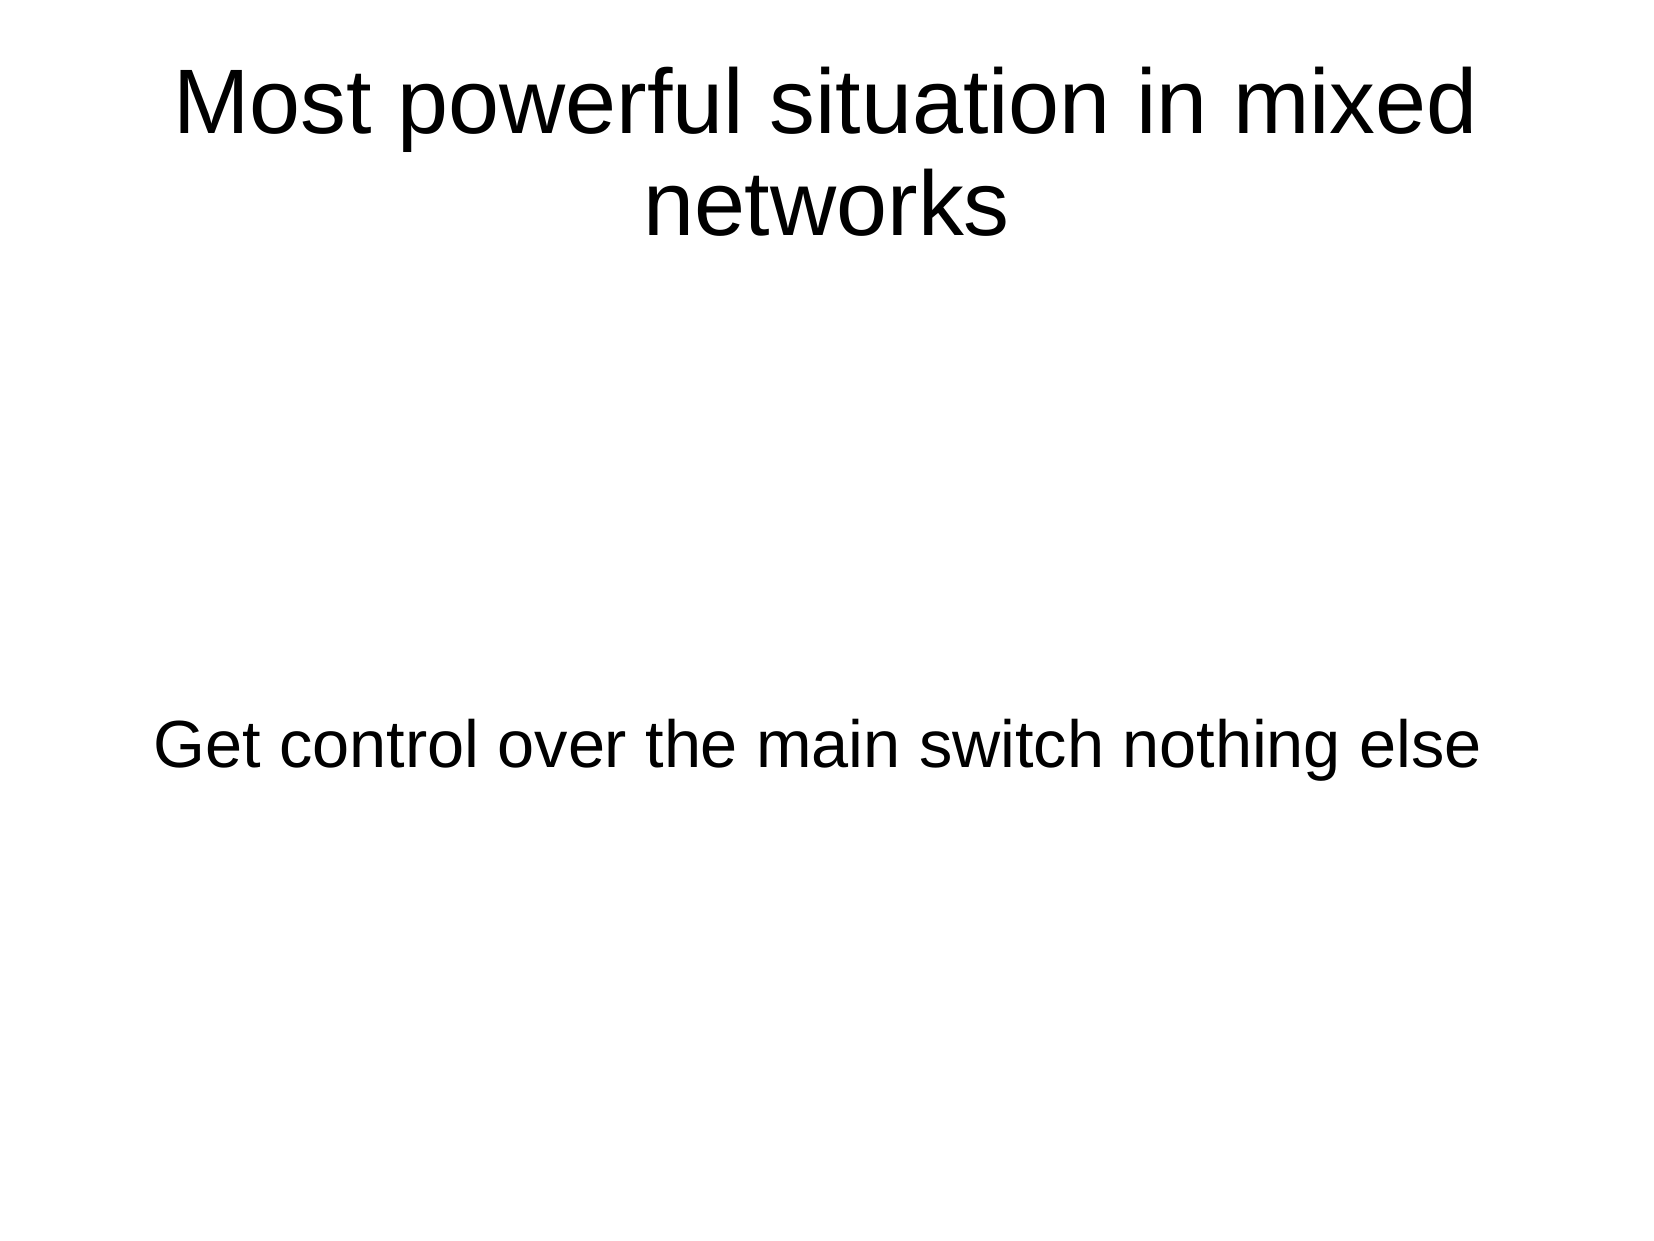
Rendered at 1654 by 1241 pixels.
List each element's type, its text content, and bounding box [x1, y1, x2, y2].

list Get control over the main switch nothing else [82, 290, 1571, 1010]
title Most powerful situation in mixed networks [82, 49, 1571, 257]
